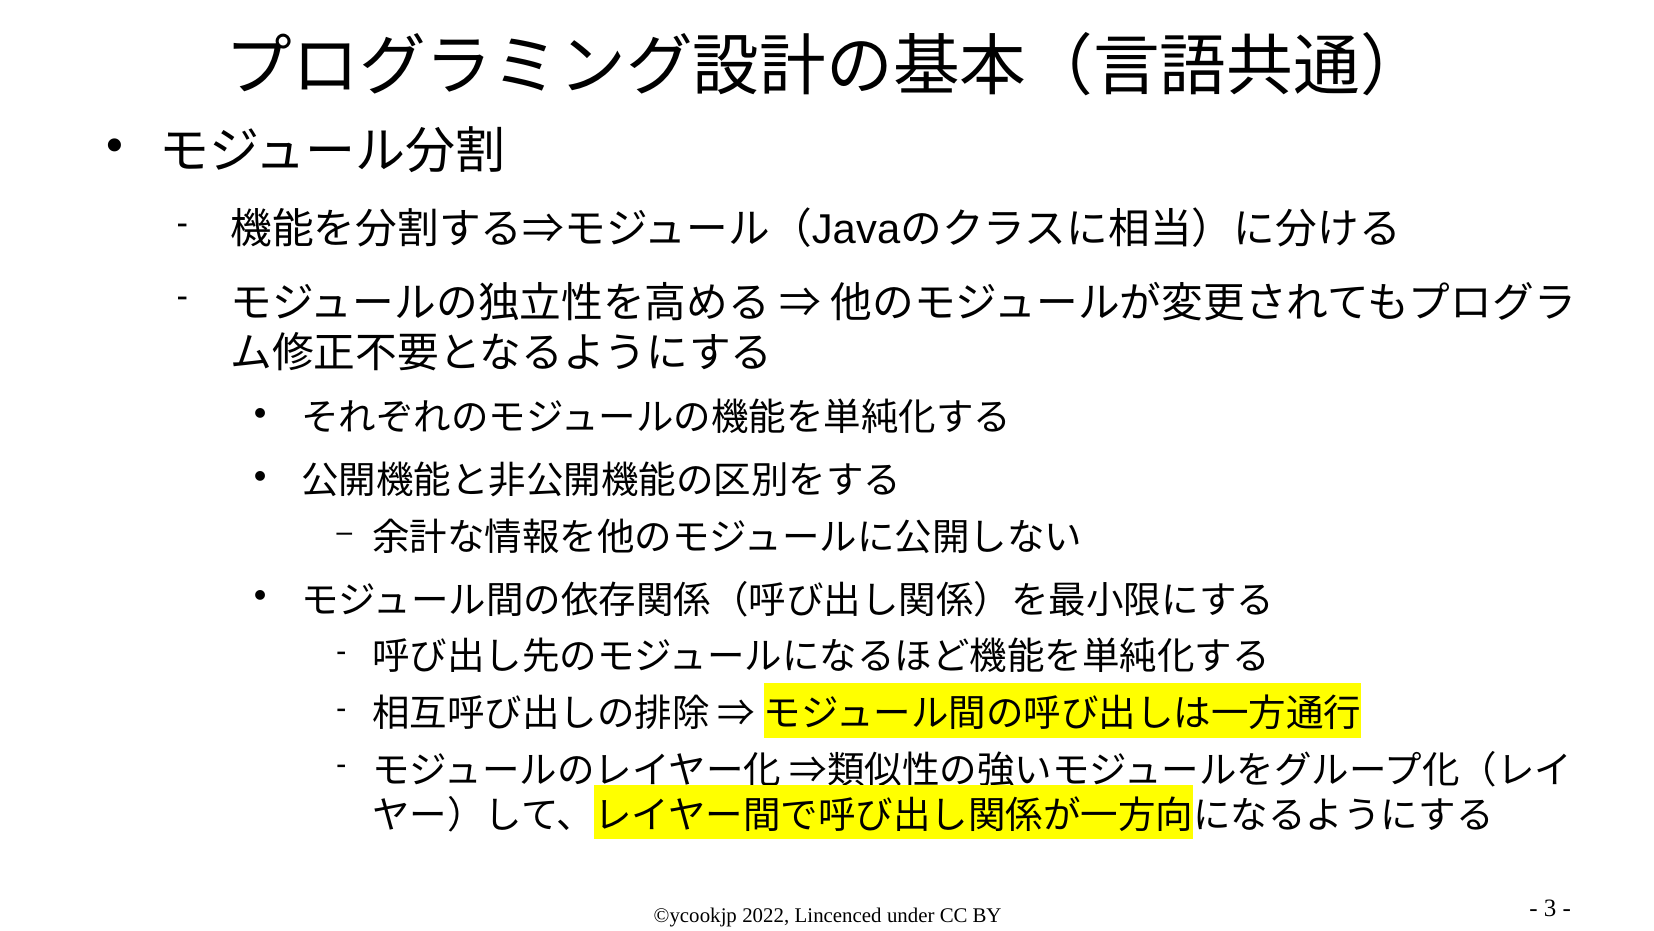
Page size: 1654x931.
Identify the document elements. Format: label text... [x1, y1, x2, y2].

list モジュール分割 機能を分割する⇒モジュール（Javaのクラスに相当）に分ける モジュールの独立性を高める ⇒ 他のモジュールが変更されてもプログラム修正不要となるようにする それぞれのモジュールの機能を単純化する 公開機能と非公開機能の区別をする 余計な情報を他のモジュールに公開しない モジュール間の依存関係（呼び出し関係）を最小限にする 呼び出し先のモジュールになるほど機能を単純化する 相互呼び出しの排除 ⇒ モジュール間の呼び出しは一方通行 モジュールのレイヤー化 ⇒類似性の強いモジュールをグループ化（レイヤー）して、レイヤー間で呼び出し関係が一方向になるようにする [88, 118, 1577, 887]
title プログラミング設計の基本（言語共通） [82, 14, 1571, 111]
